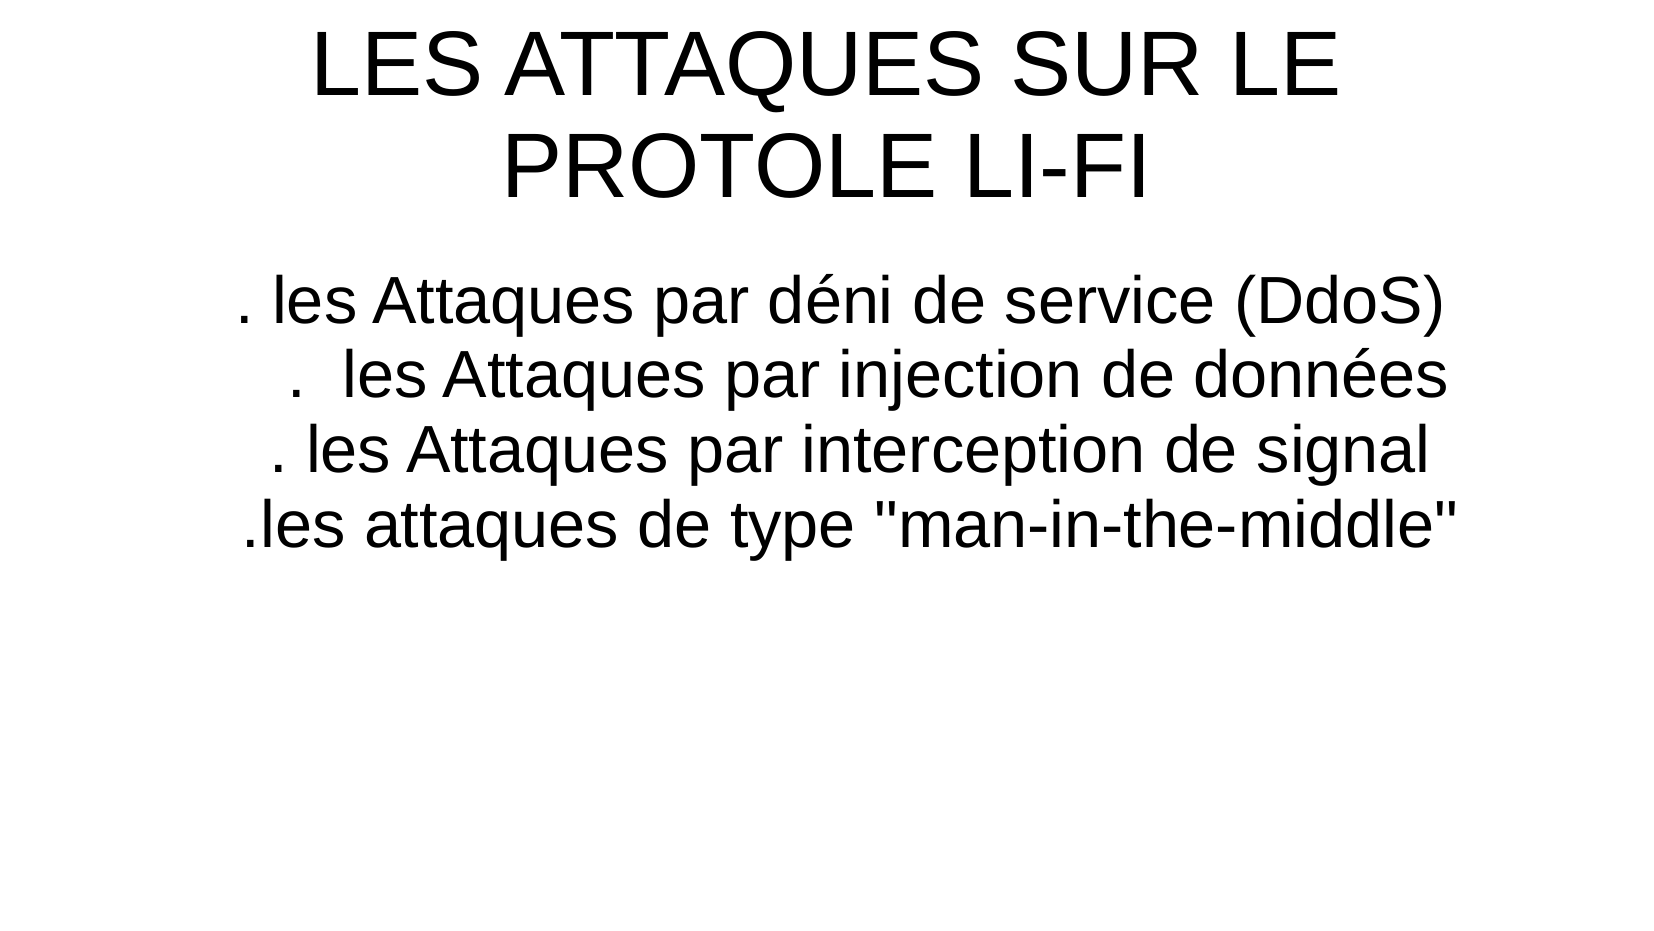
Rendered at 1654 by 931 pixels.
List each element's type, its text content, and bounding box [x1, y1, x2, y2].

subtitle . les Attaques par déni de service (DdoS) . les Attaques par injection de données . les Attaques par interception de signal .les attaques de type "man-in-the-middle" [106, 217, 1595, 757]
title LES ATTAQUES SUR LE PROTOLE LI-FI [82, 12, 1571, 218]
